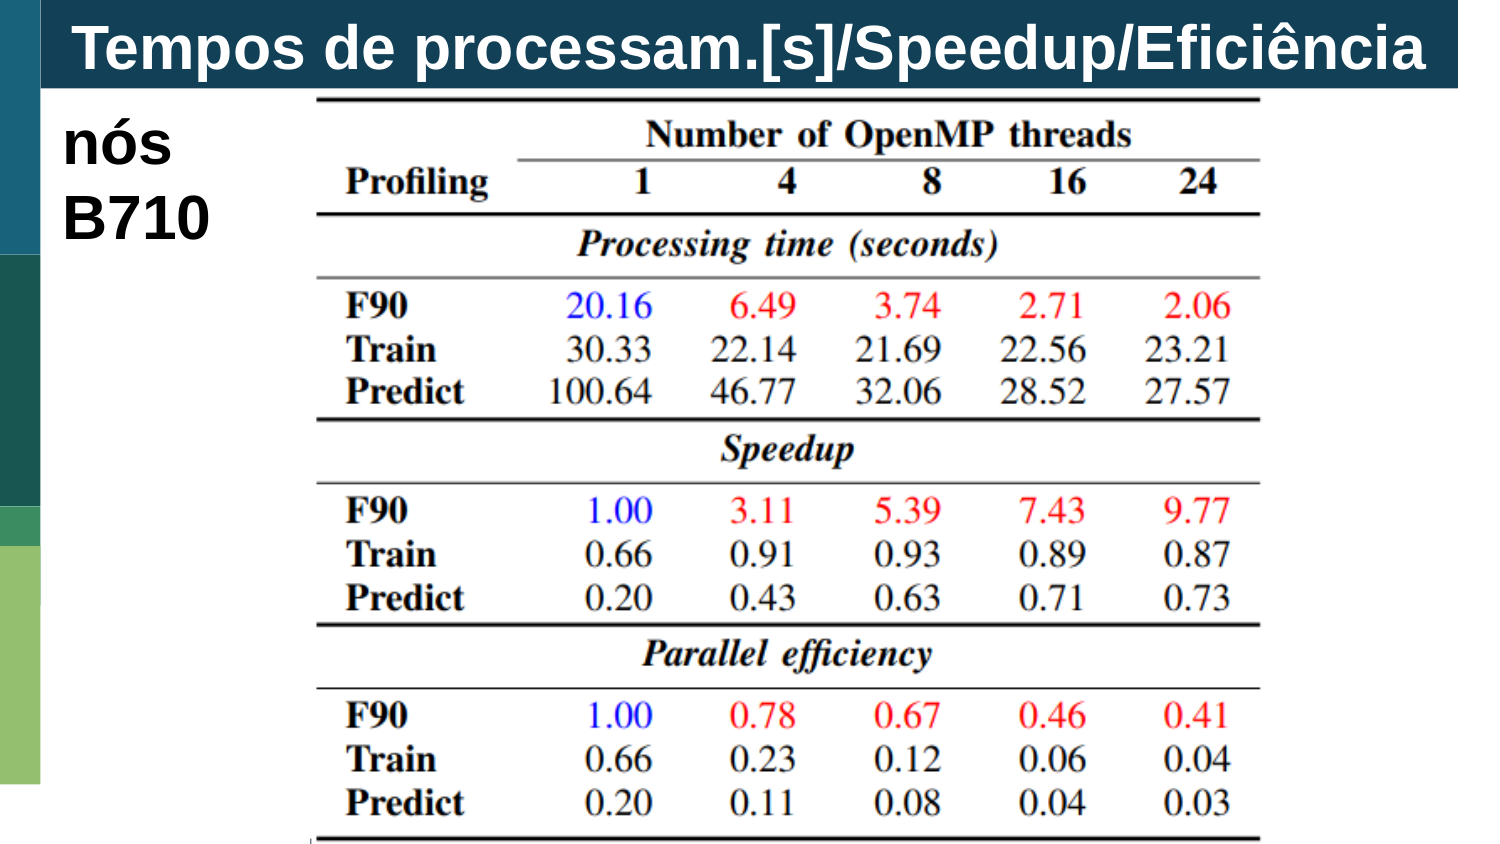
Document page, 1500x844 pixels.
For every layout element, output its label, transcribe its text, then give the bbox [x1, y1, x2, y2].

picture [310, 90, 1267, 844]
text_box Tempos de processam.[s]/Speedup/Eficiência [40, 0, 1458, 89]
text_box nós B710 [47, 100, 311, 254]
